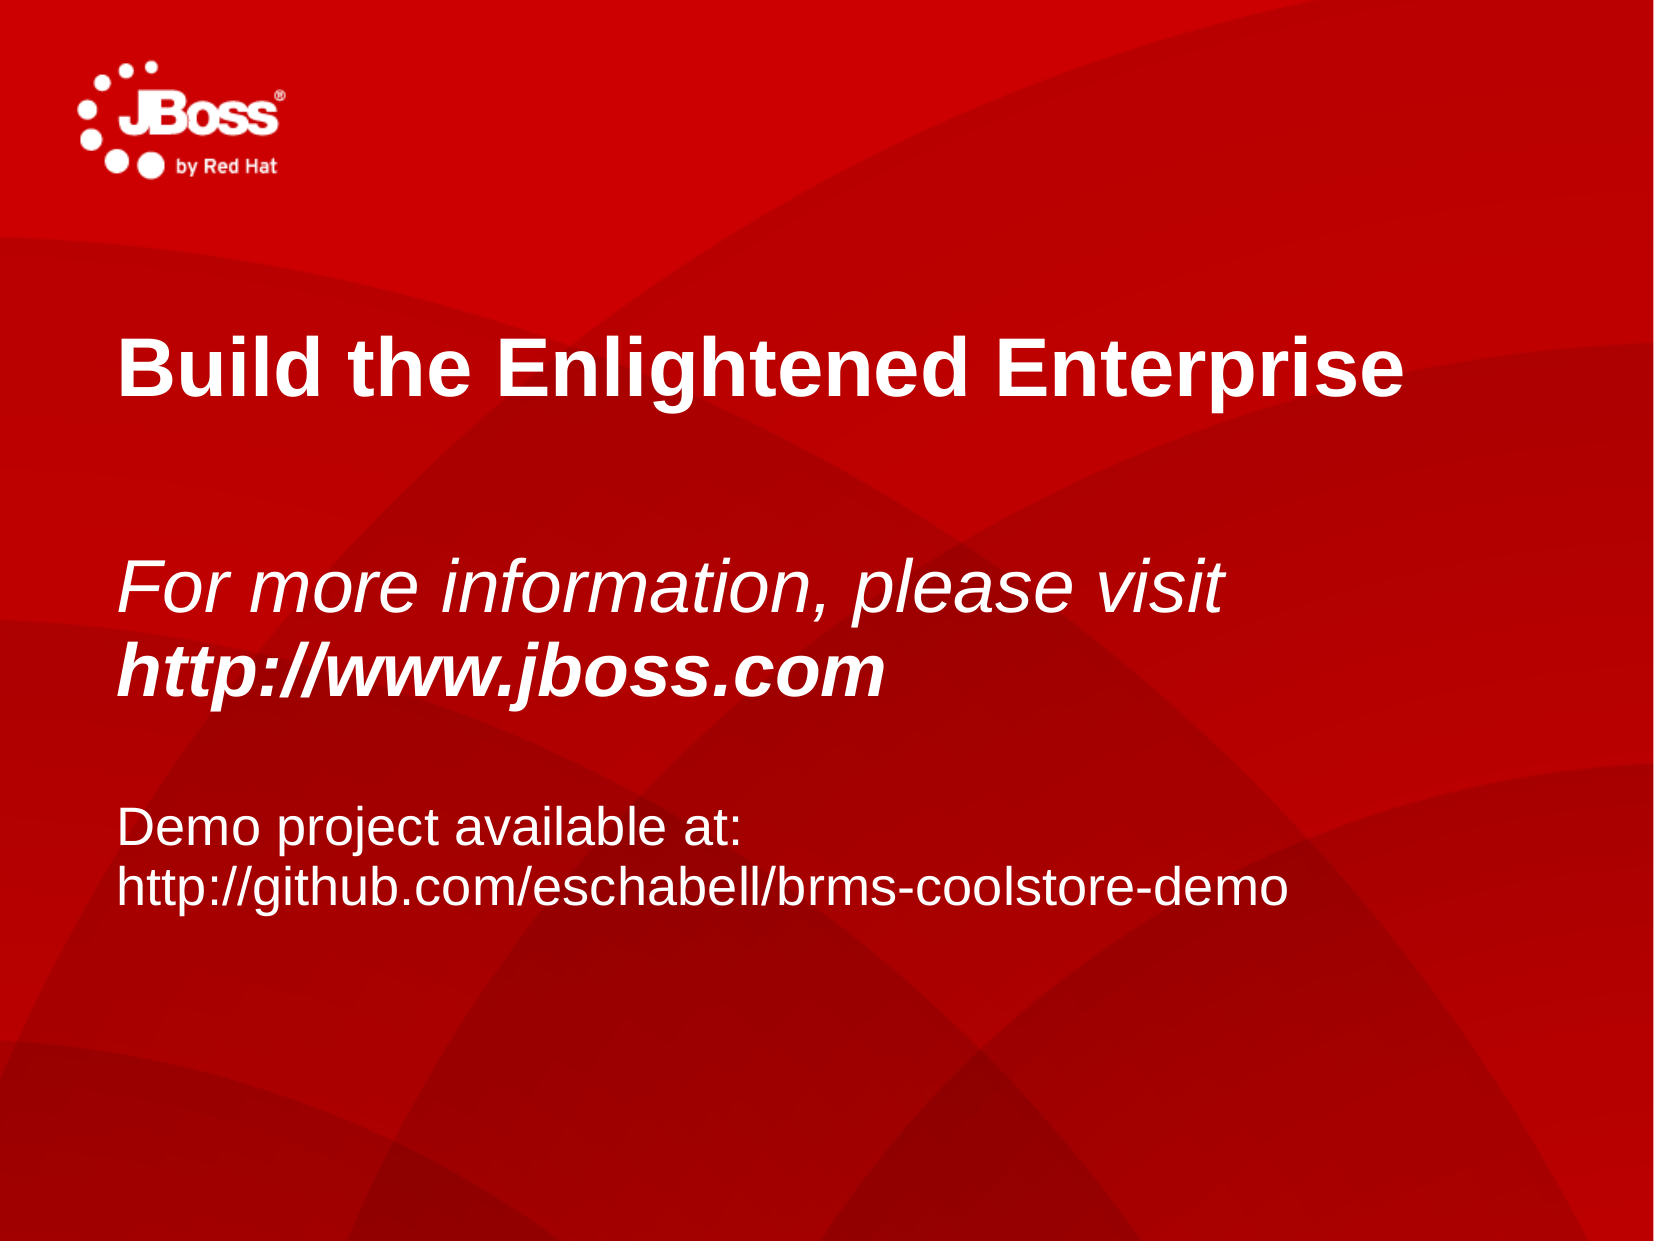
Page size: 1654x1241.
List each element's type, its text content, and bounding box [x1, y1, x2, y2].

picture [0, 0, 1654, 1241]
text_box Build the Enlightened Enterprise For more information, please visit http://www.jboss.com Demo project available at: http://github.com/eschabell/brms-coolstore-demo [101, 220, 1552, 1020]
